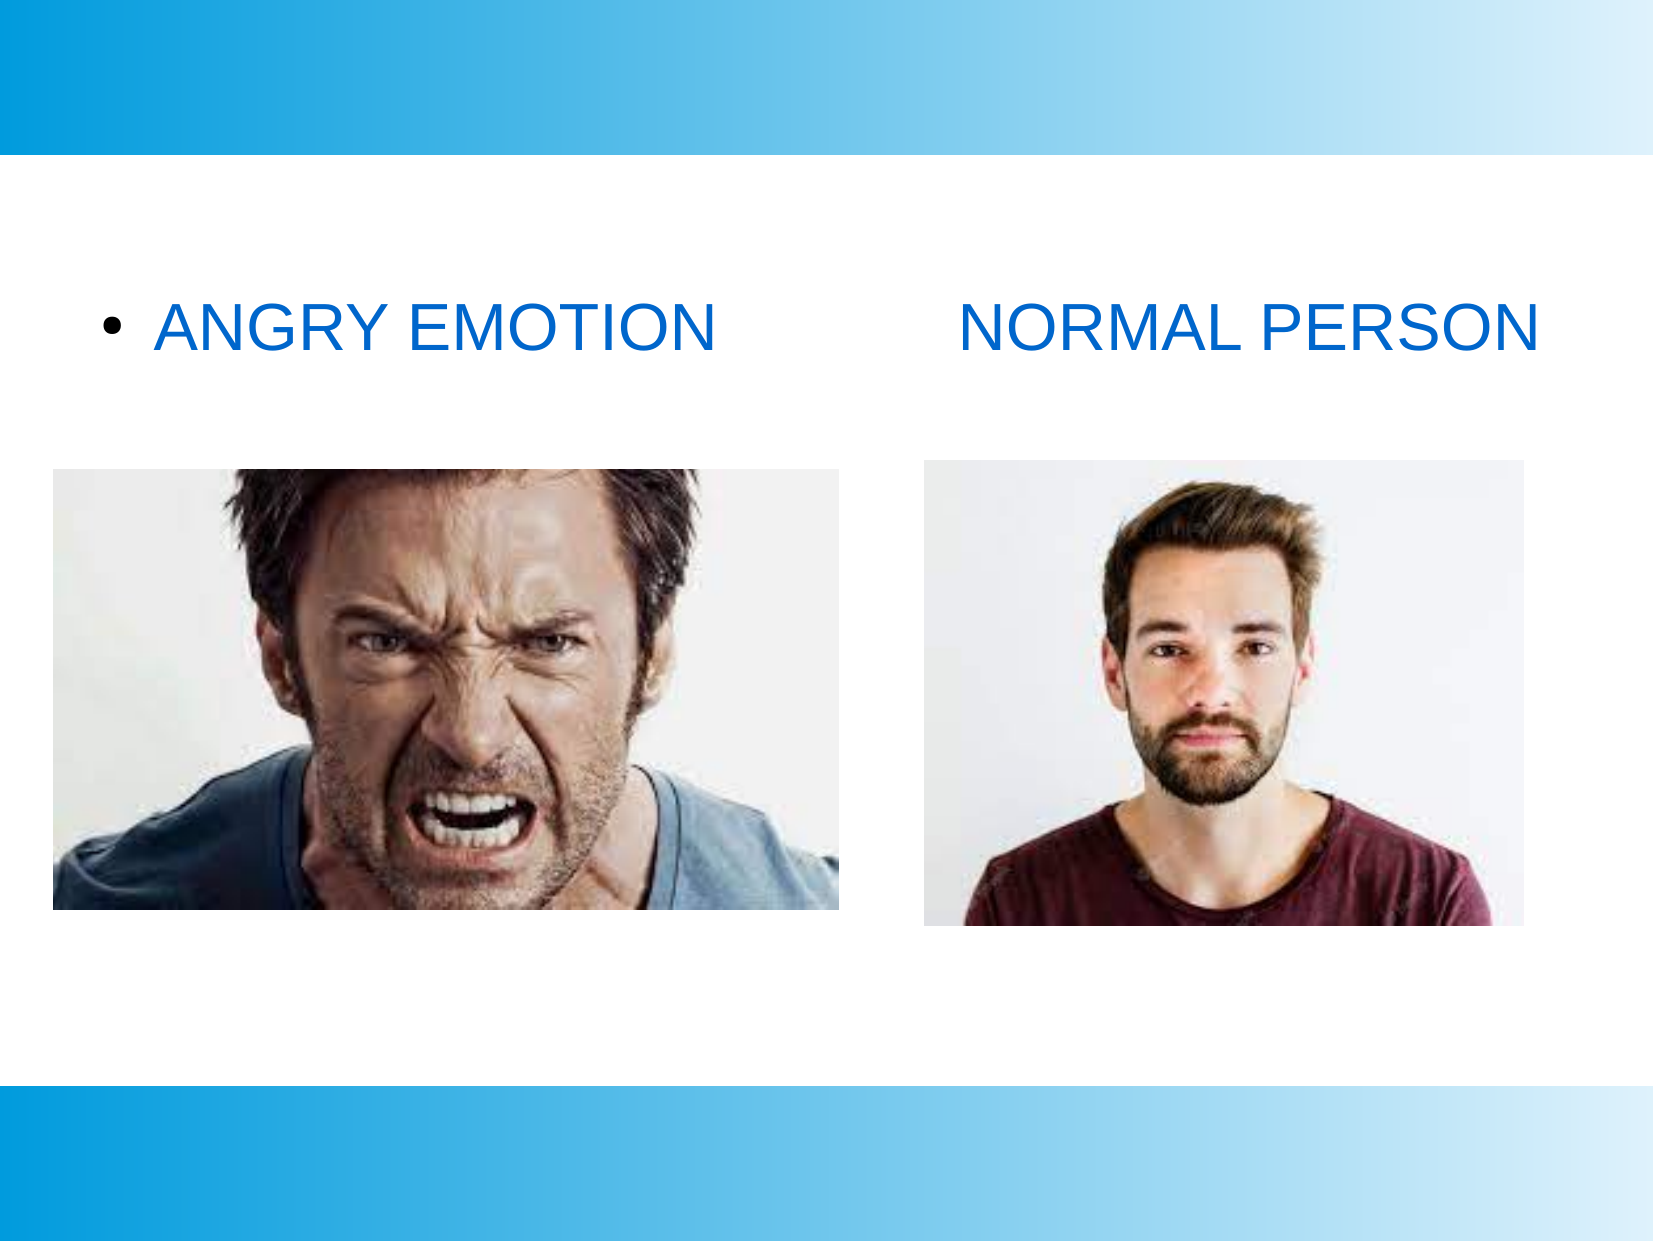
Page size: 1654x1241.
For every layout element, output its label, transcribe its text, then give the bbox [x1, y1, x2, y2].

picture [53, 469, 839, 910]
list ANGRY EMOTION NORMAL PERSON [82, 290, 1571, 1010]
picture [924, 460, 1524, 926]
